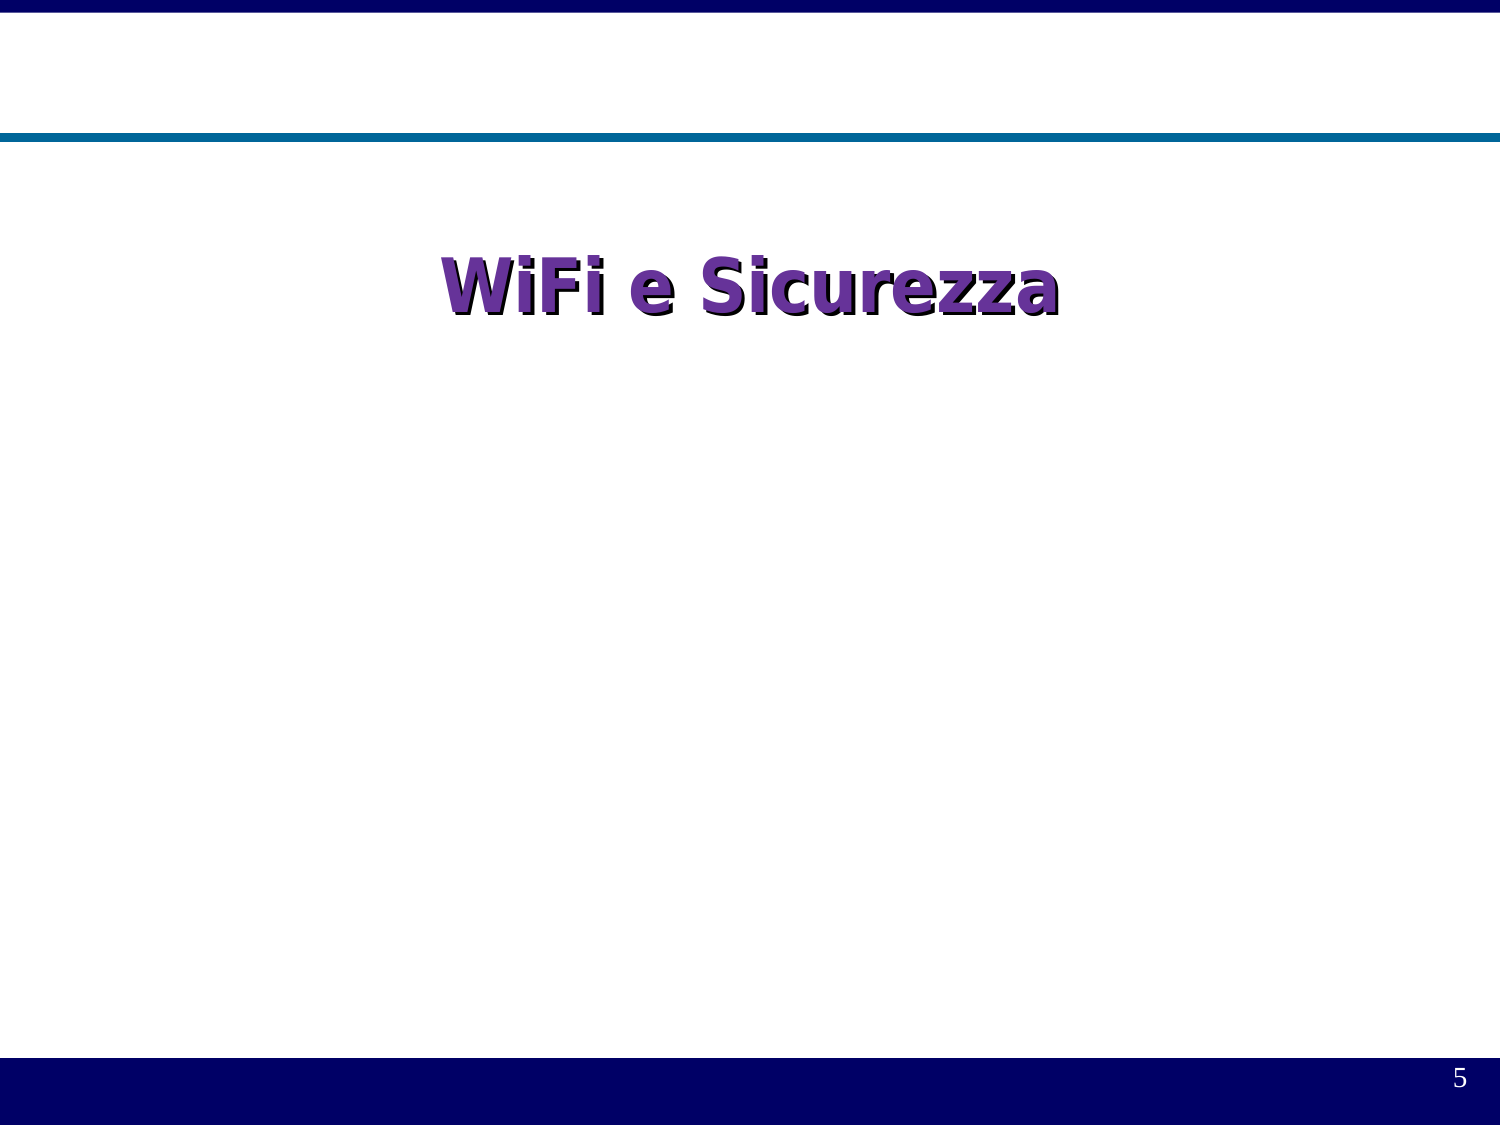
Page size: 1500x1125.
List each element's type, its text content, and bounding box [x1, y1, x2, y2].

subtitle WiFi e Sicurezza [30, 0, 1471, 580]
